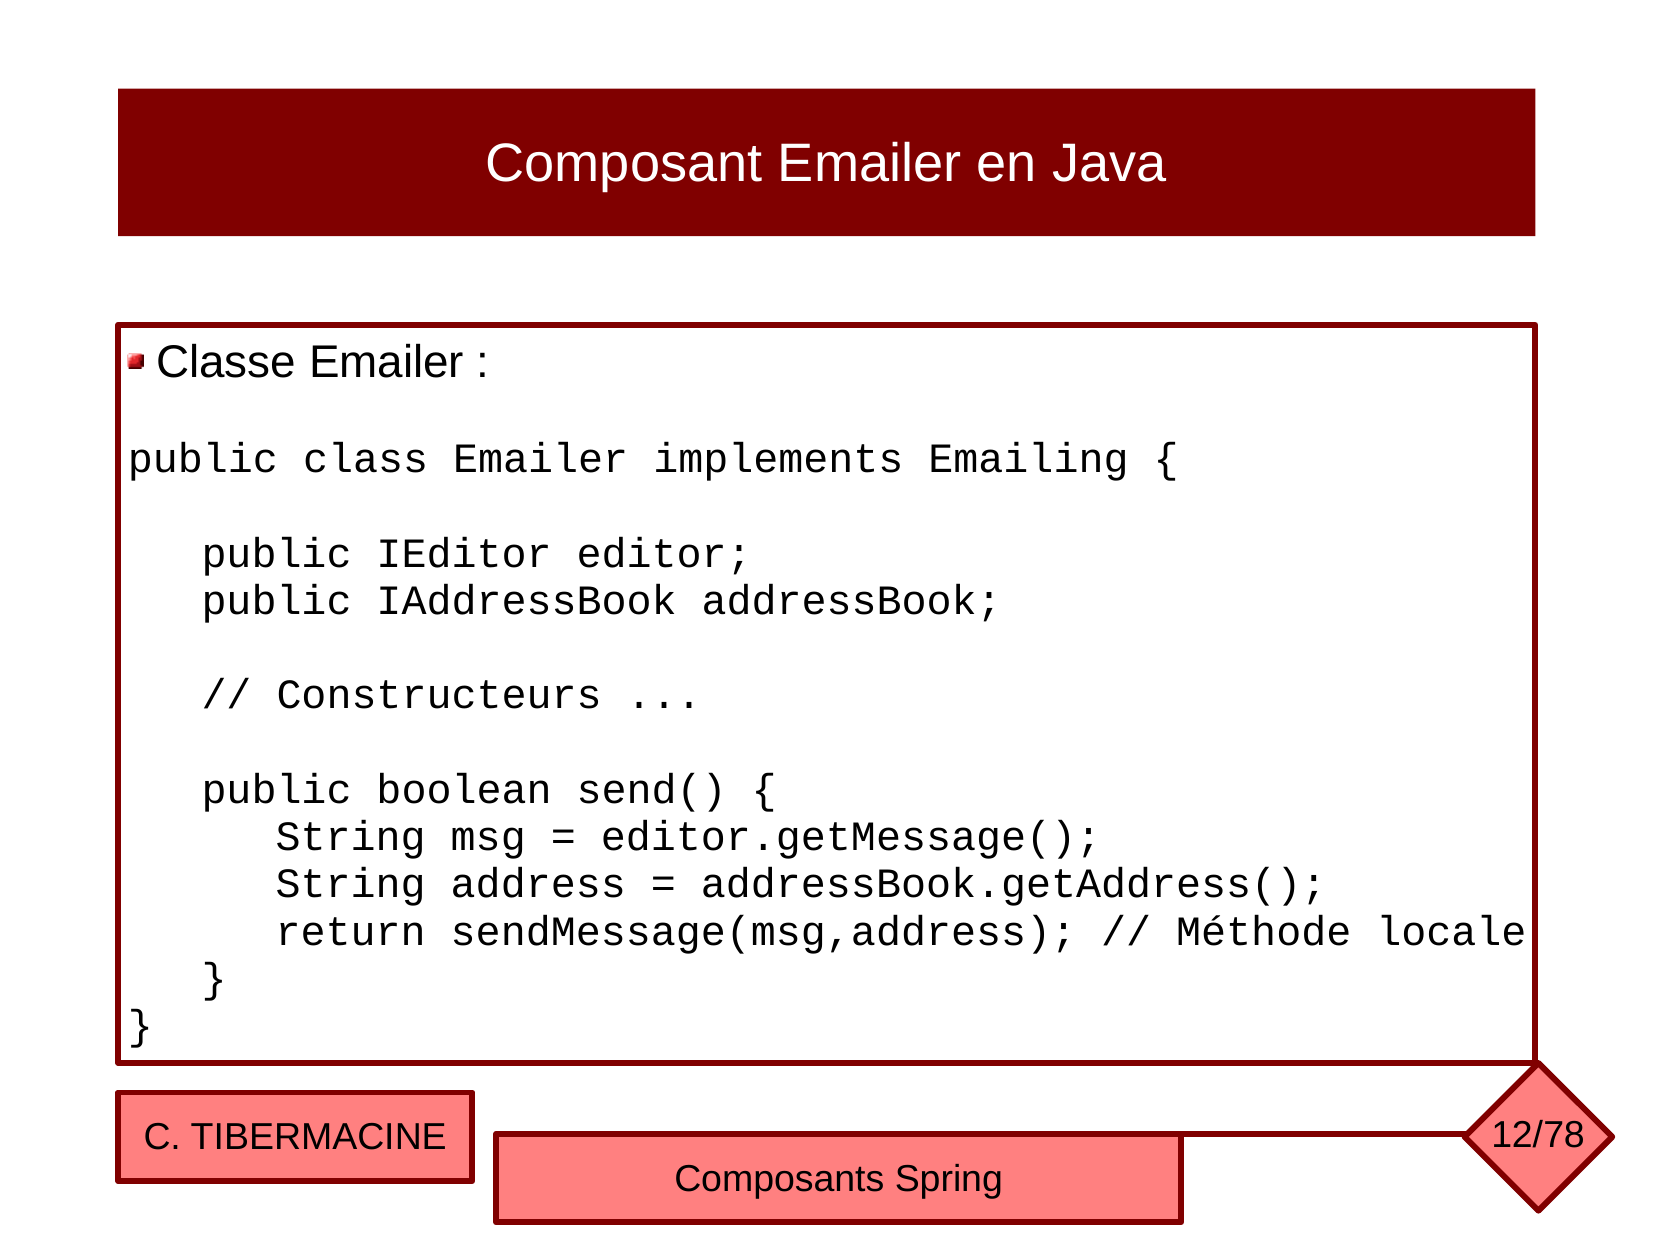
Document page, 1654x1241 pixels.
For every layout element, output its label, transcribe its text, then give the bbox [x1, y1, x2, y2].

text_box [1495, 1062, 1582, 1106]
text_box Composant Emailer en Java [118, 88, 1536, 237]
text_box Composants Spring [496, 1133, 1182, 1223]
text_box C. TIBERMACINE [118, 1092, 473, 1182]
text_box Classe Emailer : public class Emailer implements Emailing { public IEditor editor; public IAddressBook addressBook; // Constructeurs ... public boolean send() { String msg = editor.getMessage(); String address = addressBook.getAddress(); return sendMessage(msg,address); // Méthode locale } } [118, 324, 1536, 1063]
text_box <numéro>/78 [1476, 1106, 1613, 1206]
picture [127, 353, 144, 369]
text_box [1533, 1206, 1544, 1211]
text_box [1464, 1125, 1476, 1149]
